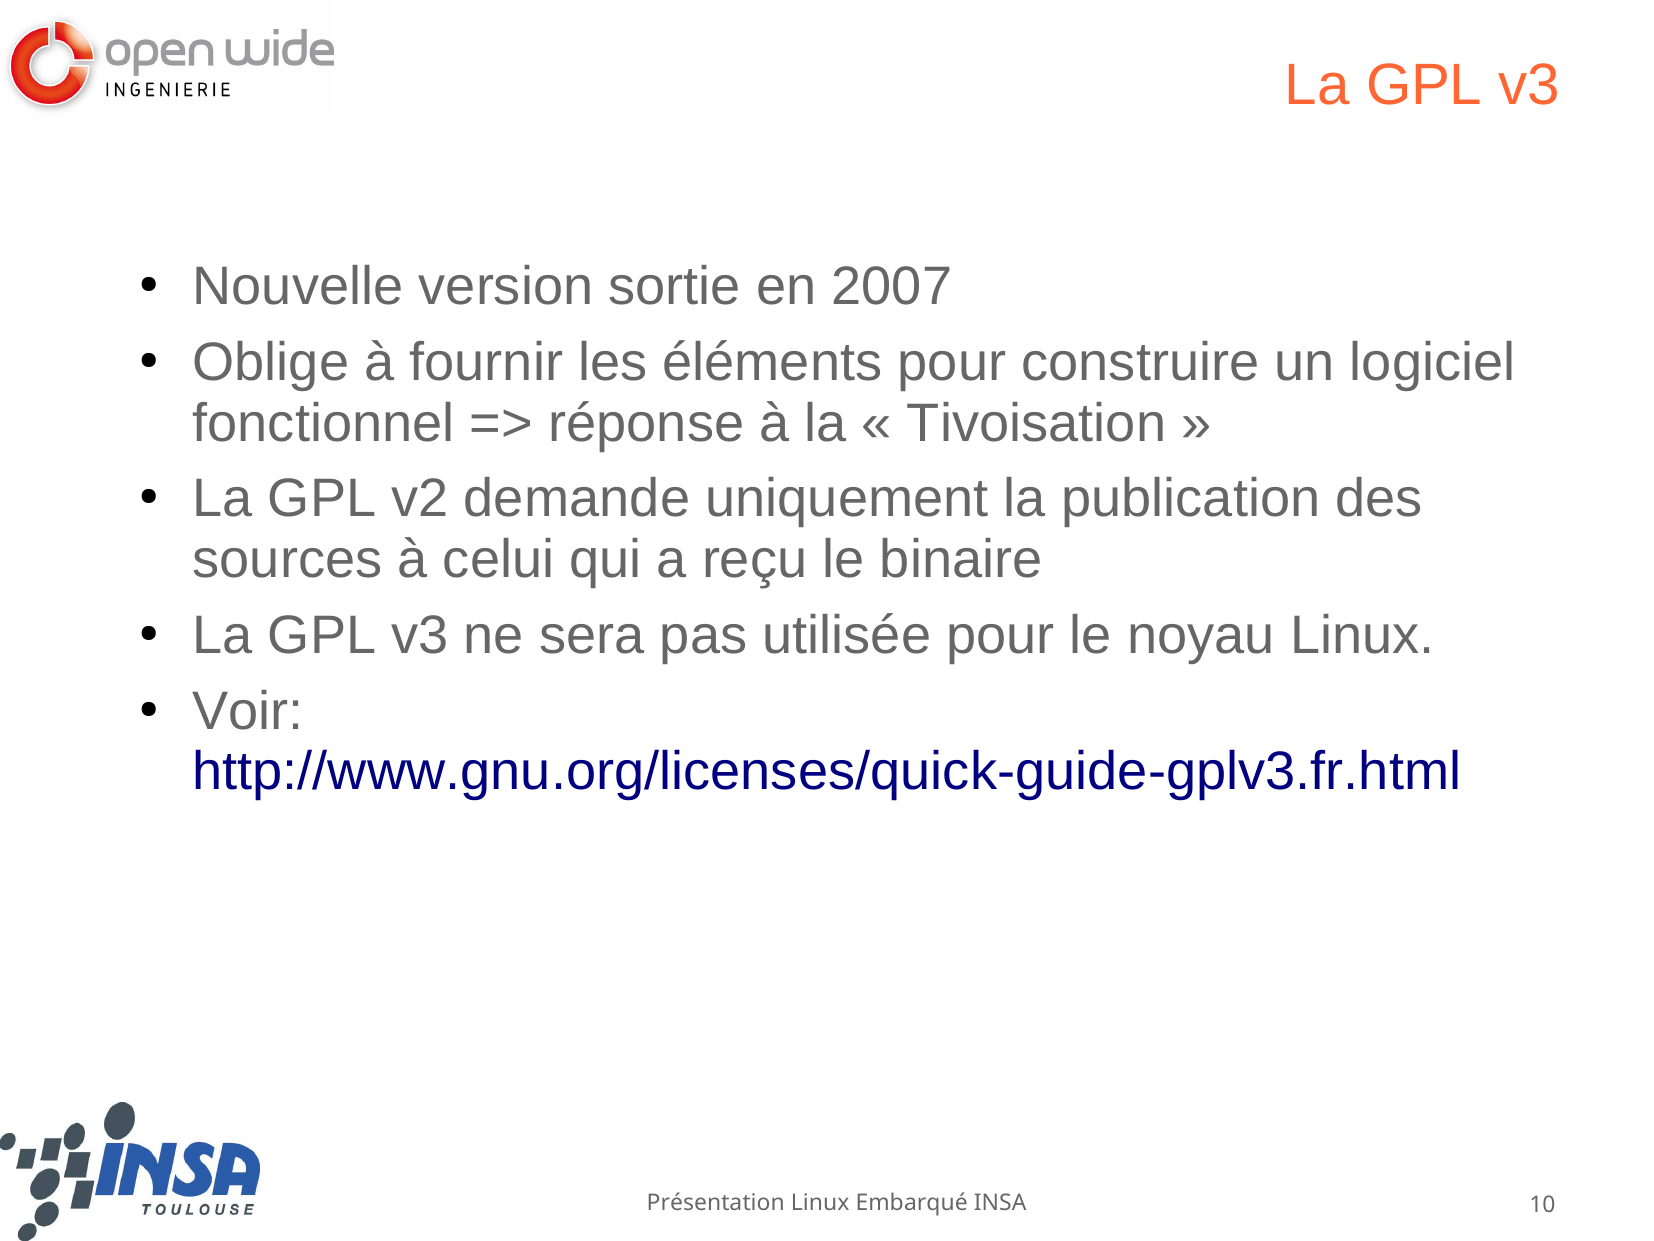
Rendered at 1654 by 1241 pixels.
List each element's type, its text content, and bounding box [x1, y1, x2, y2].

title La GPL v3 [602, 12, 1561, 157]
list Nouvelle version sortie en 2007 Oblige à fournir les éléments pour construire un logiciel fonctionnel => réponse à la « Tivoisation » La GPL v2 demande uniquement la publication des sources à celui qui a reçu le binaire La GPL v3 ne sera pas utilisée pour le noyau Linux. Voir: http://www.gnu.org/licenses/quick-guide-gplv3.fr.html [121, 255, 1534, 1127]
picture [0, 0, 334, 119]
picture [0, 1102, 260, 1241]
